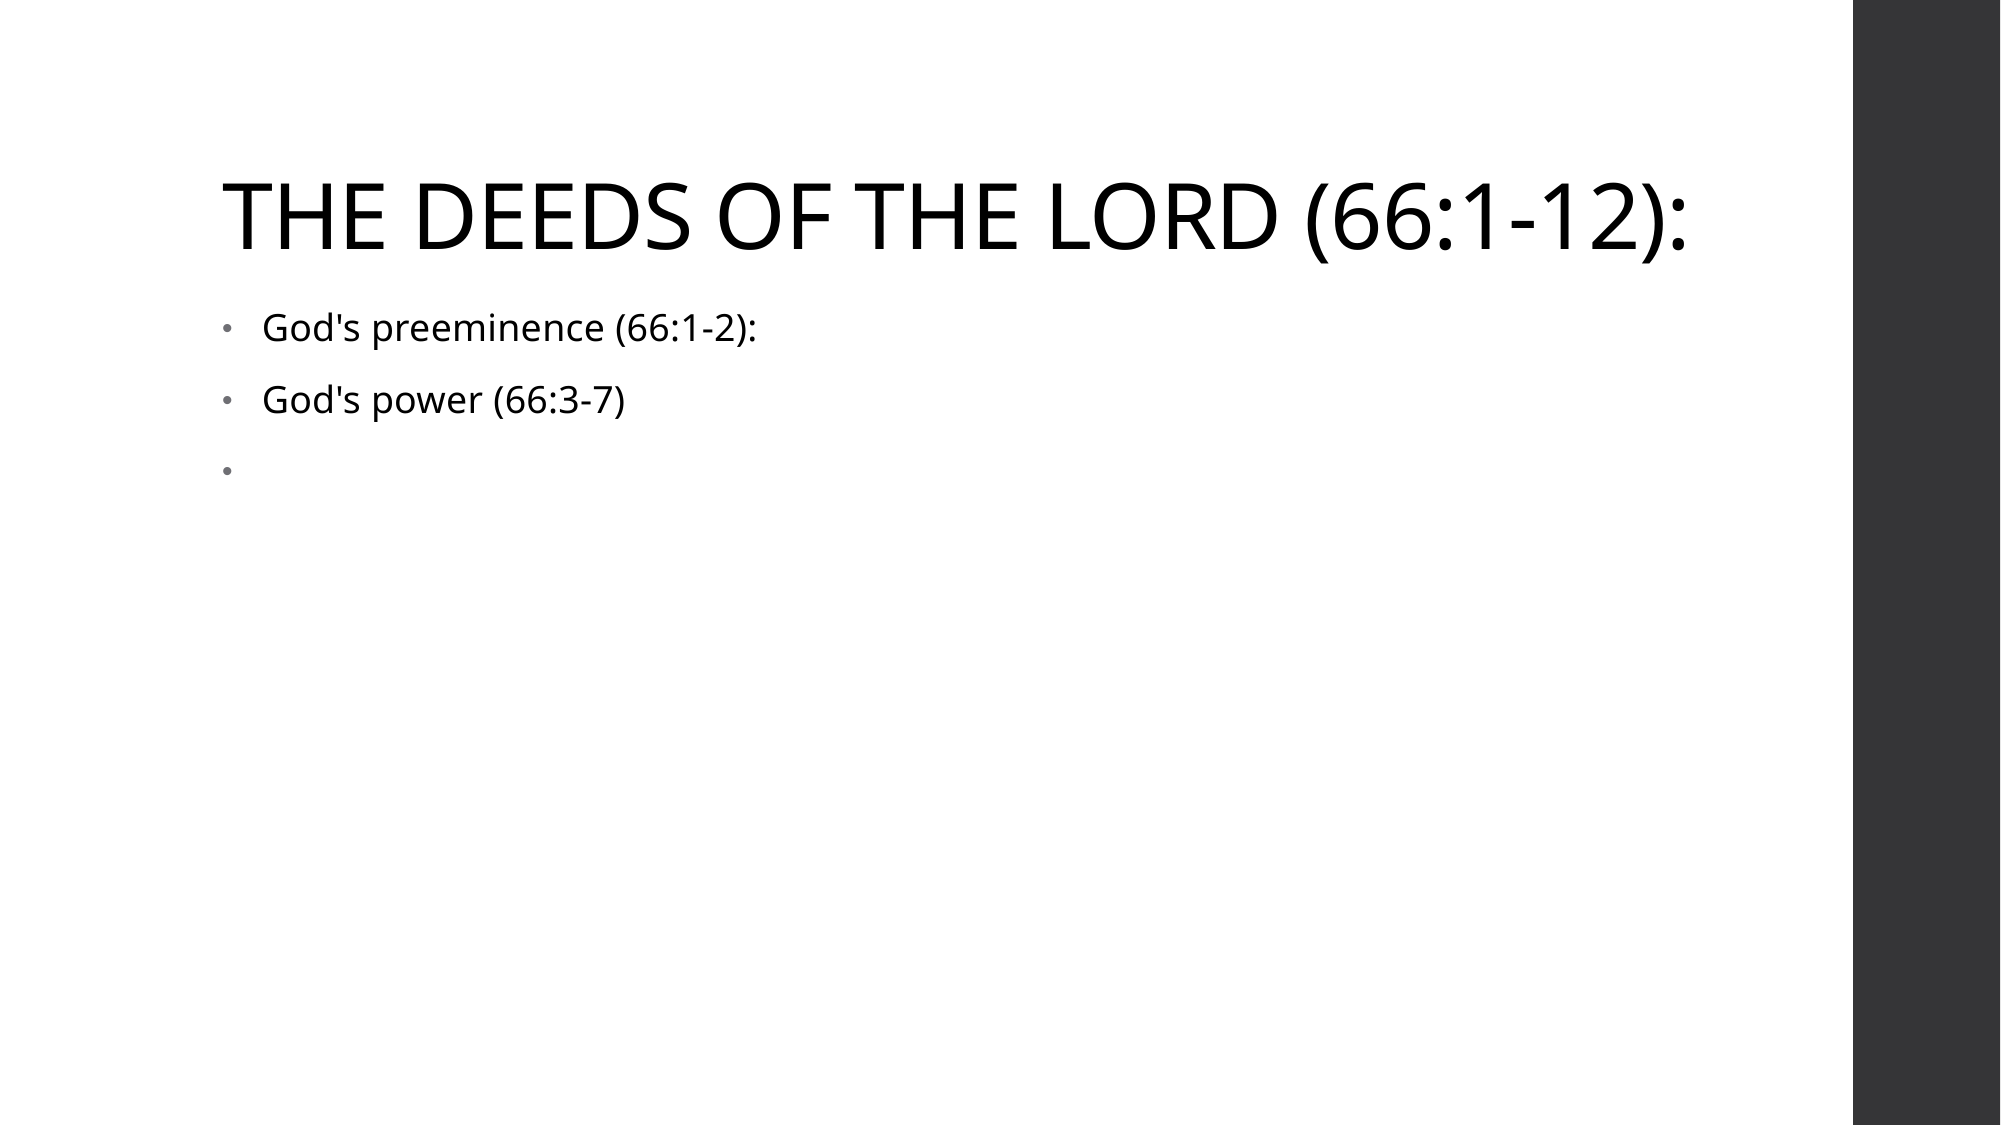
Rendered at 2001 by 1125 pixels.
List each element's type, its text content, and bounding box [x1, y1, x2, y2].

title THE DEEDS OF THE LORD (66:1-12): [206, 60, 1797, 278]
list God's preeminence (66:1-2): God's power (66:3-7) [206, 299, 1617, 1014]
